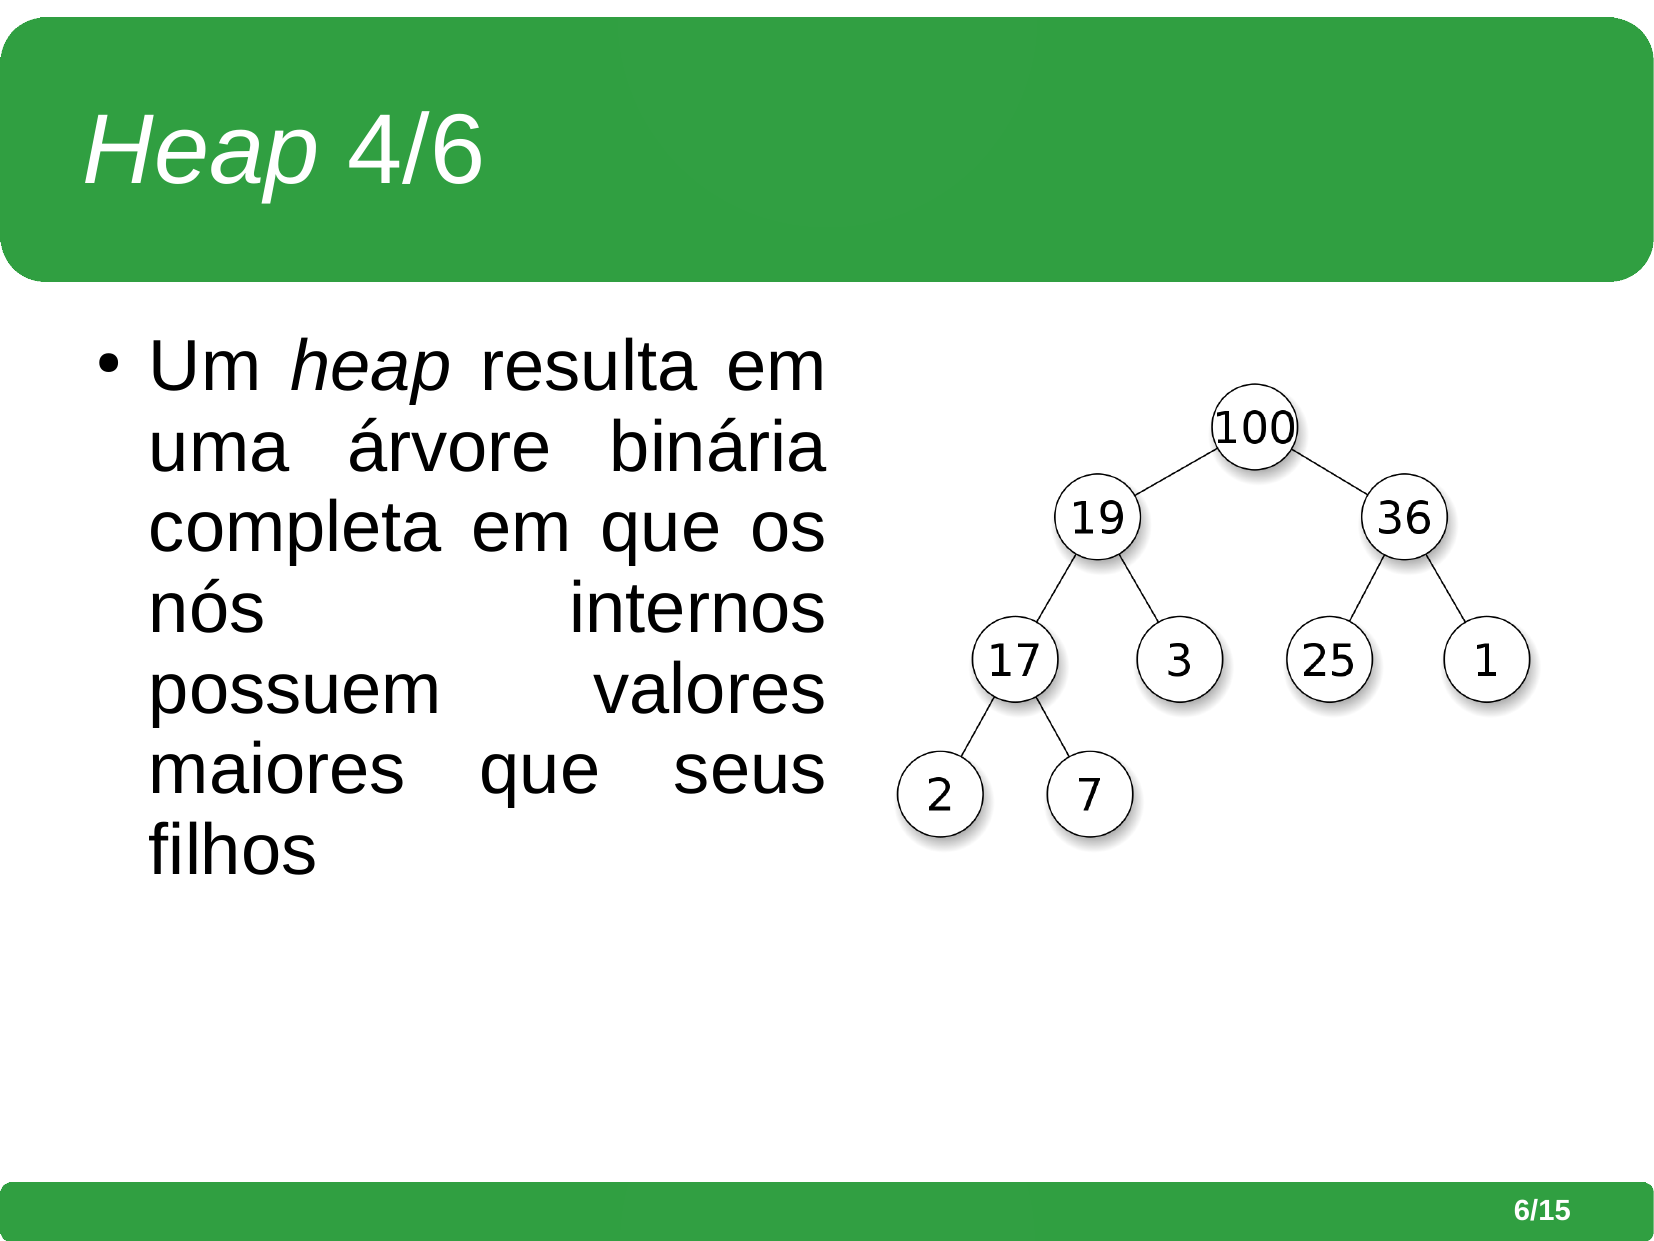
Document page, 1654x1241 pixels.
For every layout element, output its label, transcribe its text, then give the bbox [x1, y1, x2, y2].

picture [857, 336, 1607, 892]
title Heap 4/6 [82, 47, 1571, 252]
list Um heap resulta em uma árvore binária completa em que os nós internos possuem valores maiores que seus filhos [78, 324, 828, 1152]
